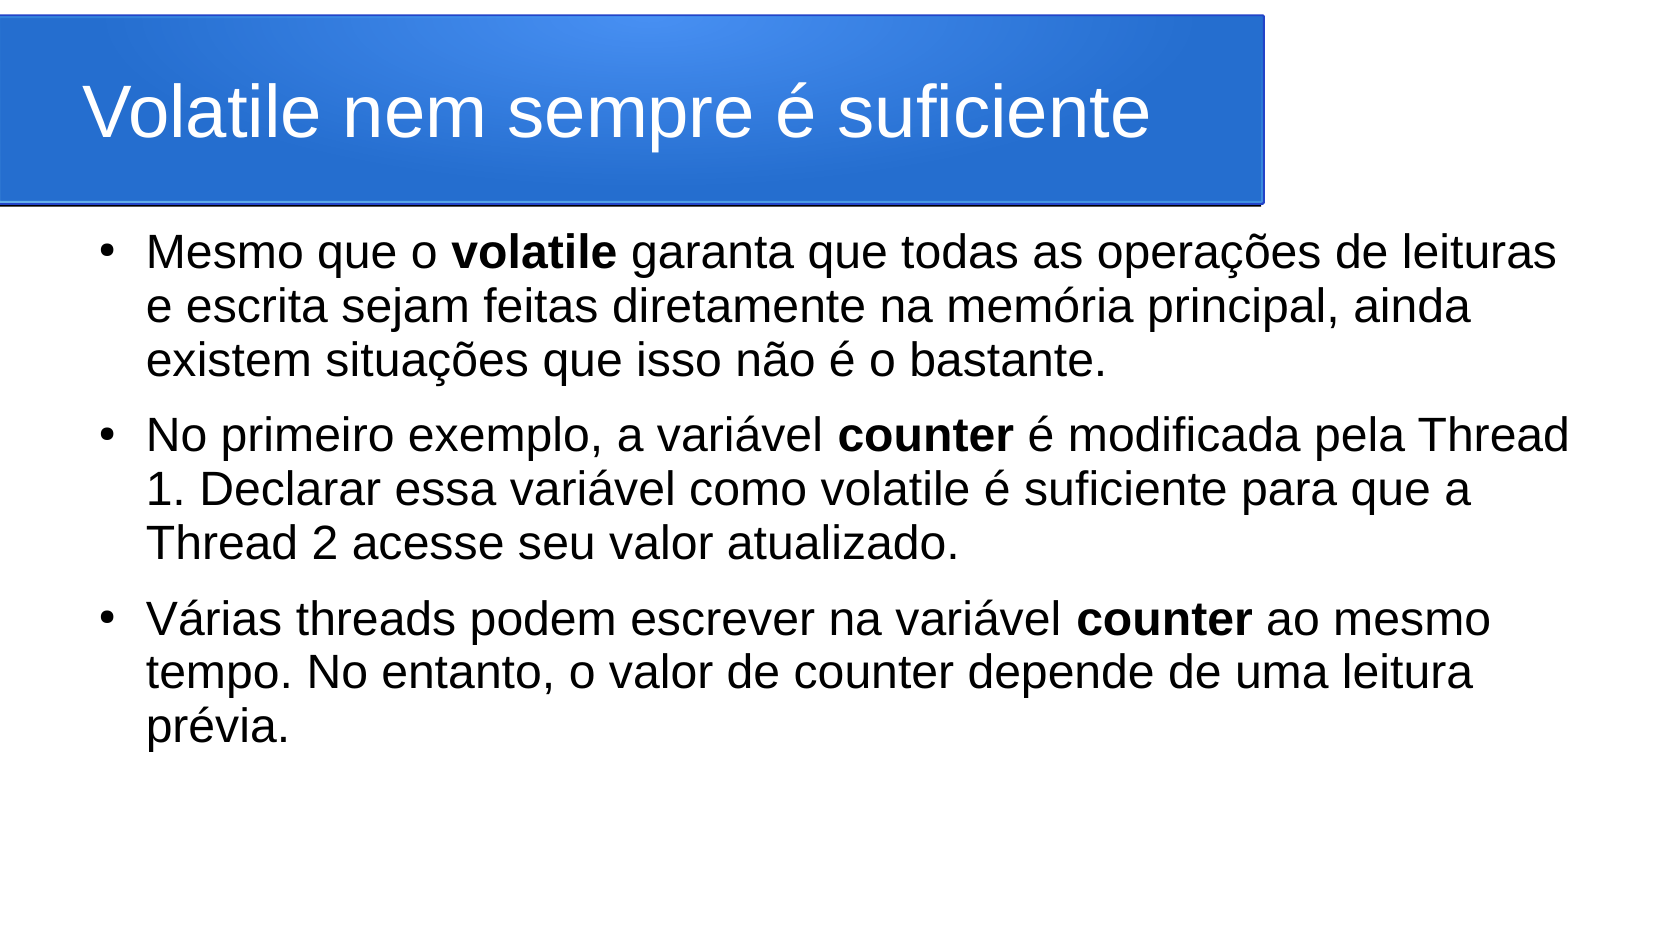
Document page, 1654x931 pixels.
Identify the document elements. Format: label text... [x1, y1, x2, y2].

title Volatile nem sempre é suficiente [82, 35, 1235, 189]
list Mesmo que o volatile garanta que todas as operações de leituras e escrita sejam feitas diretamente na memória principal, ainda existem situações que isso não é o bastante. No primeiro exemplo, a variável counter é modificada pela Thread 1. Declarar essa variável como volatile é suficiente para que a Thread 2 acesse seu valor atualizado. Várias threads podem escrever na variável counter ao mesmo tempo. No entanto, o valor de counter depende de uma leitura prévia. [82, 224, 1571, 764]
